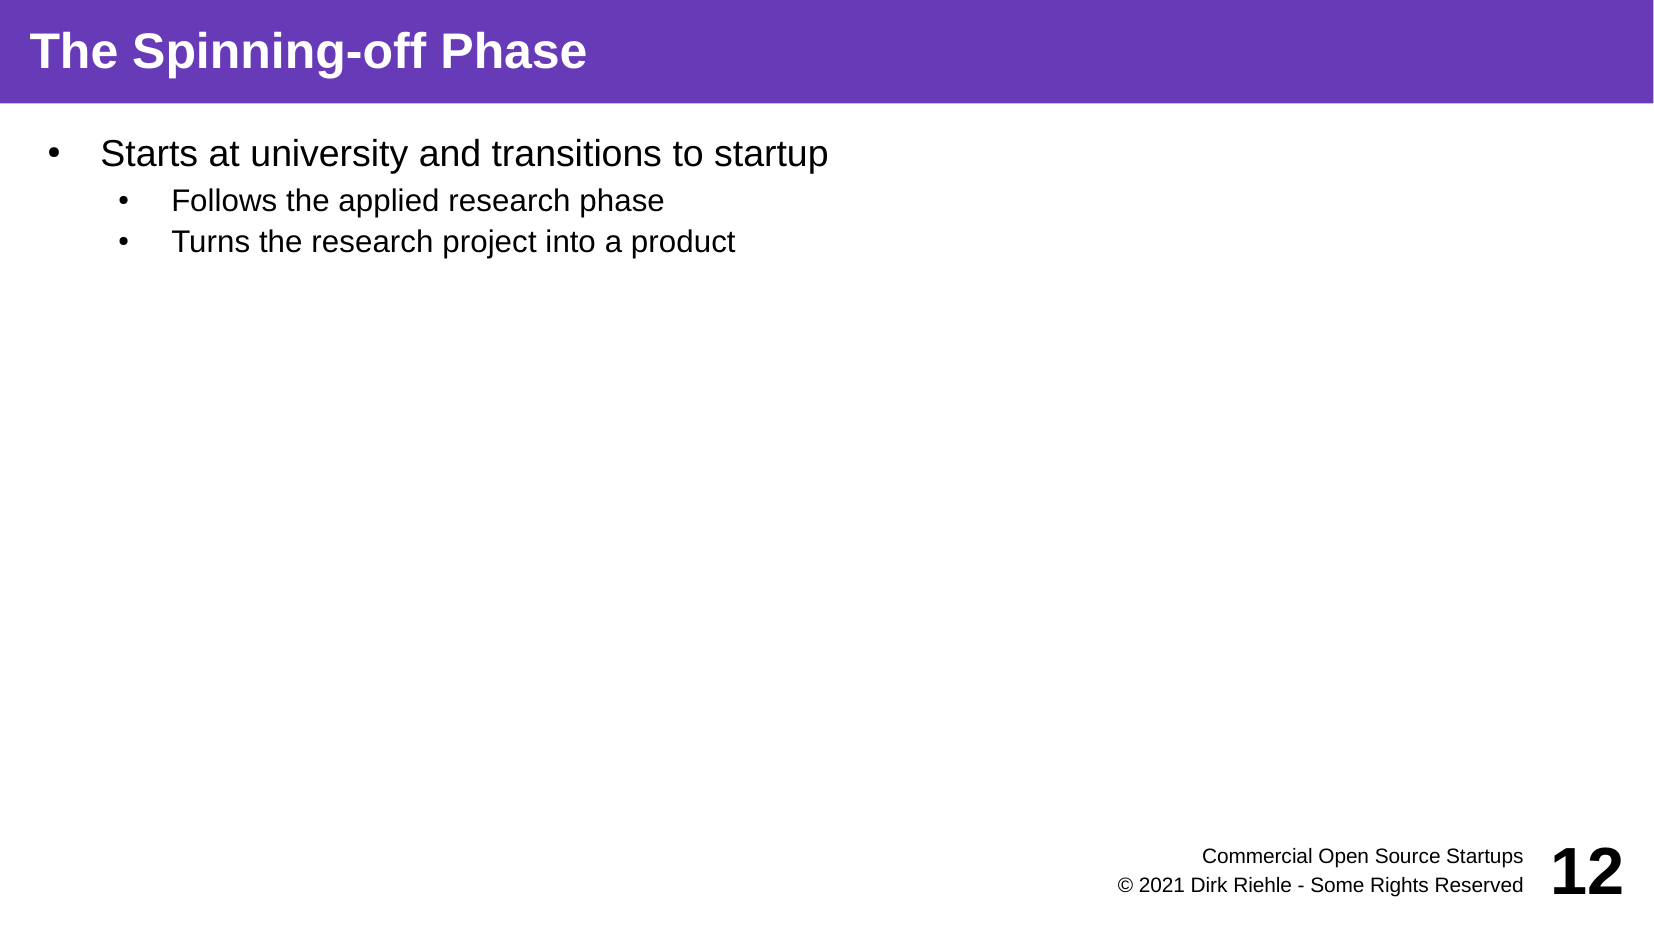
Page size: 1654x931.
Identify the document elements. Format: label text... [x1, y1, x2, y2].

title The Spinning-off Phase [0, 0, 1654, 104]
list Starts at university and transitions to startup Follows the applied research phase Turns the research project into a product [29, 132, 1625, 813]
